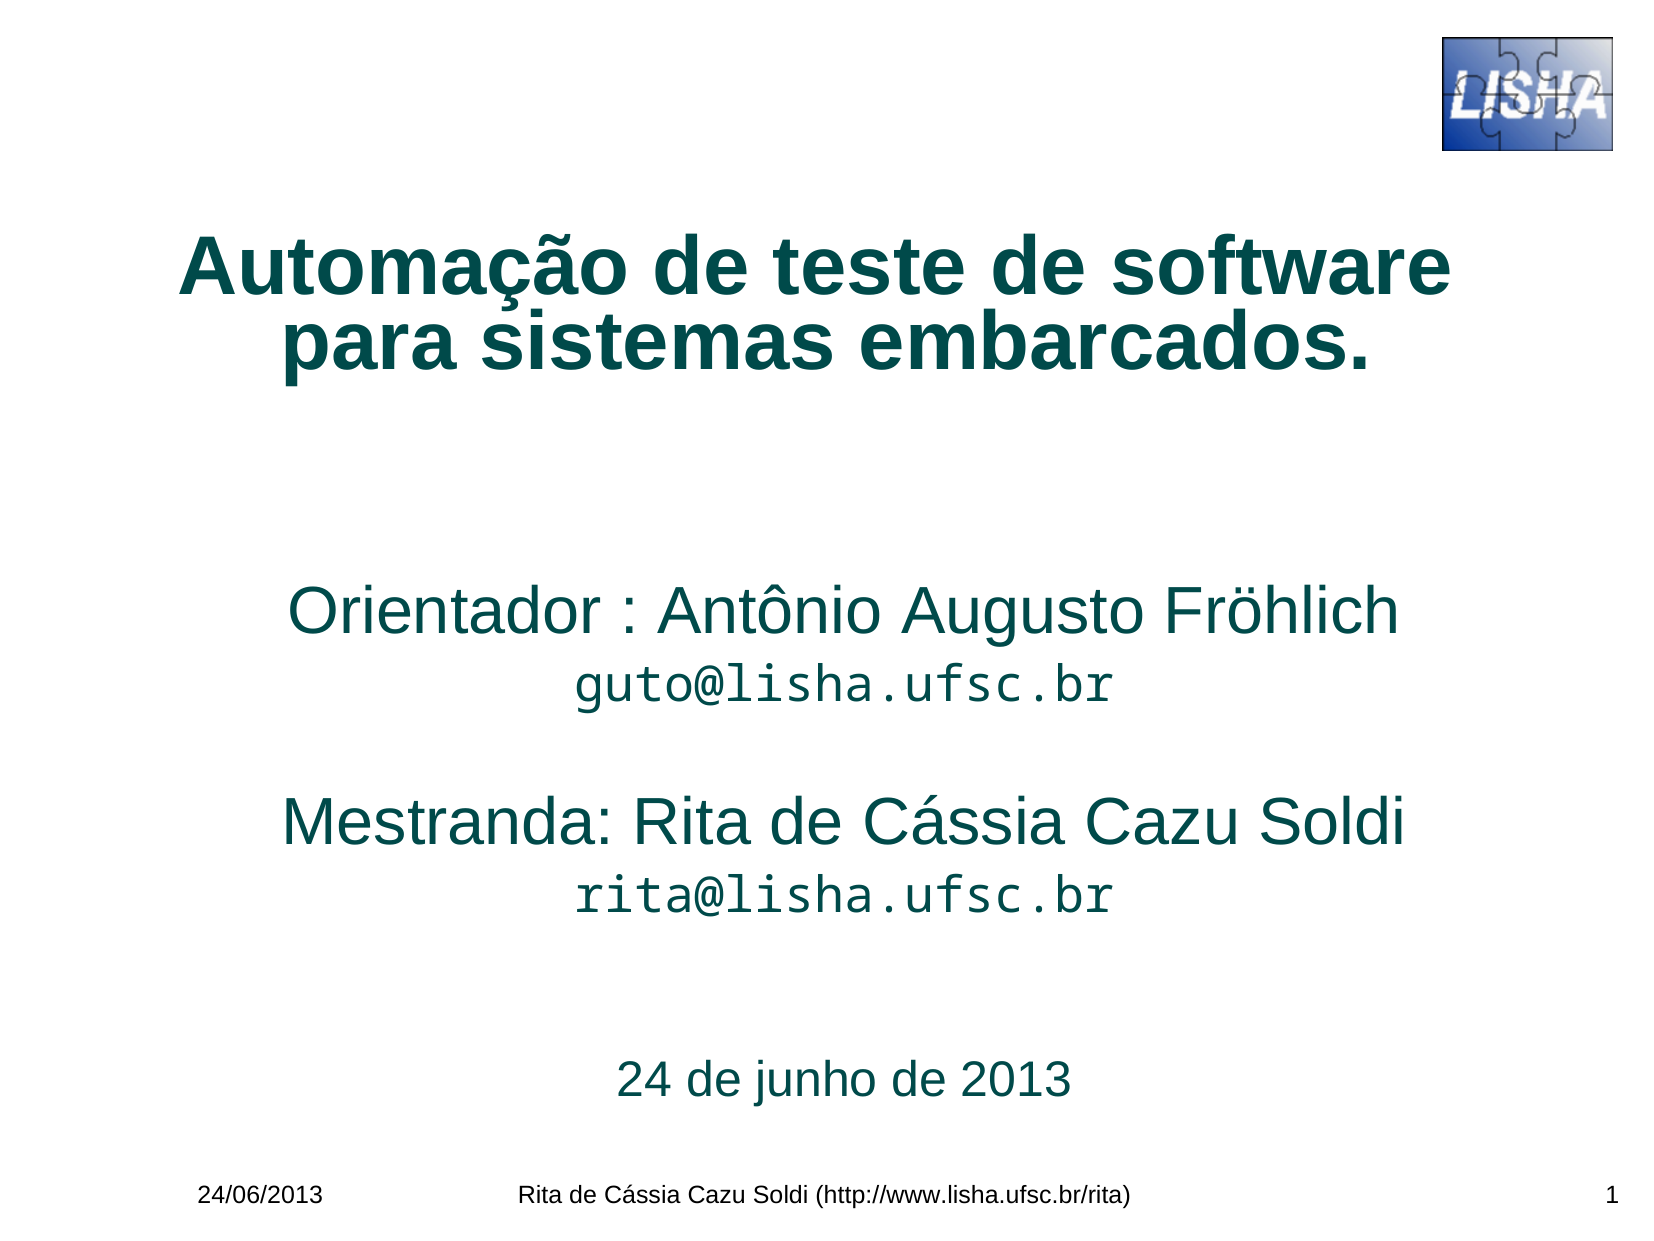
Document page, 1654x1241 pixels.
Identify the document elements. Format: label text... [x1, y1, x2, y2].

title Automação de teste de software para sistemas embarcados. [59, 0, 1595, 313]
subtitle Orientador : Antônio Augusto Fröhlich guto@lisha.ufsc.br Mestranda: Rita de Cássia Cazu Soldi rita@lisha.ufsc.br 24 de junho de 2013 [59, 313, 1595, 1110]
picture [1595, 37, 1613, 151]
